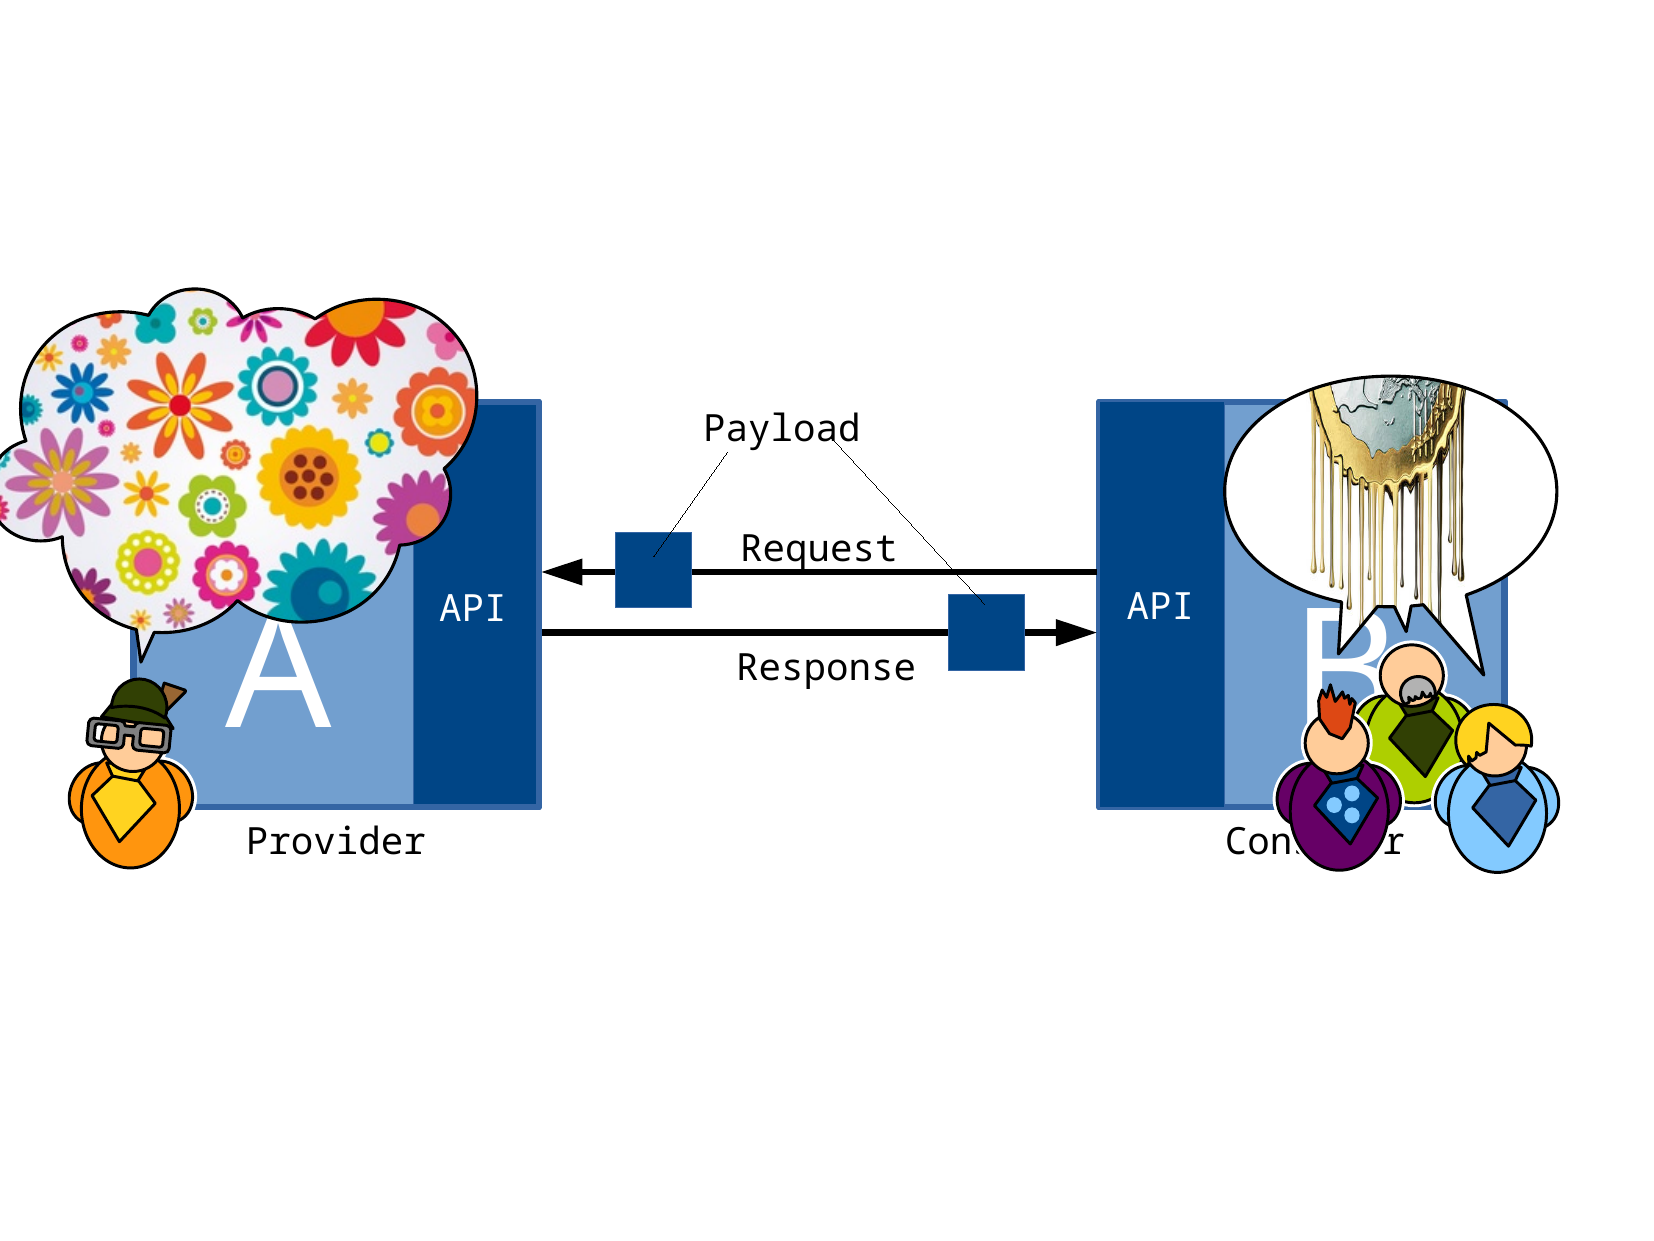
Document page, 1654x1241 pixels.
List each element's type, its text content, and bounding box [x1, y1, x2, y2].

text_box [948, 594, 1025, 671]
text_box B [1277, 578, 1422, 751]
text_box Request [725, 513, 913, 573]
text_box Payload [688, 393, 876, 453]
text_box [1099, 376, 1559, 873]
text_box API [1111, 572, 1209, 631]
text_box Provider [231, 810, 441, 866]
text_box API [424, 574, 522, 633]
text_box [0, 288, 536, 868]
text_box Consumer [1360, 807, 1420, 866]
text_box [615, 532, 692, 608]
text_box Response [721, 632, 932, 691]
text_box A [210, 602, 358, 751]
text_box Consumer [1210, 807, 1319, 866]
